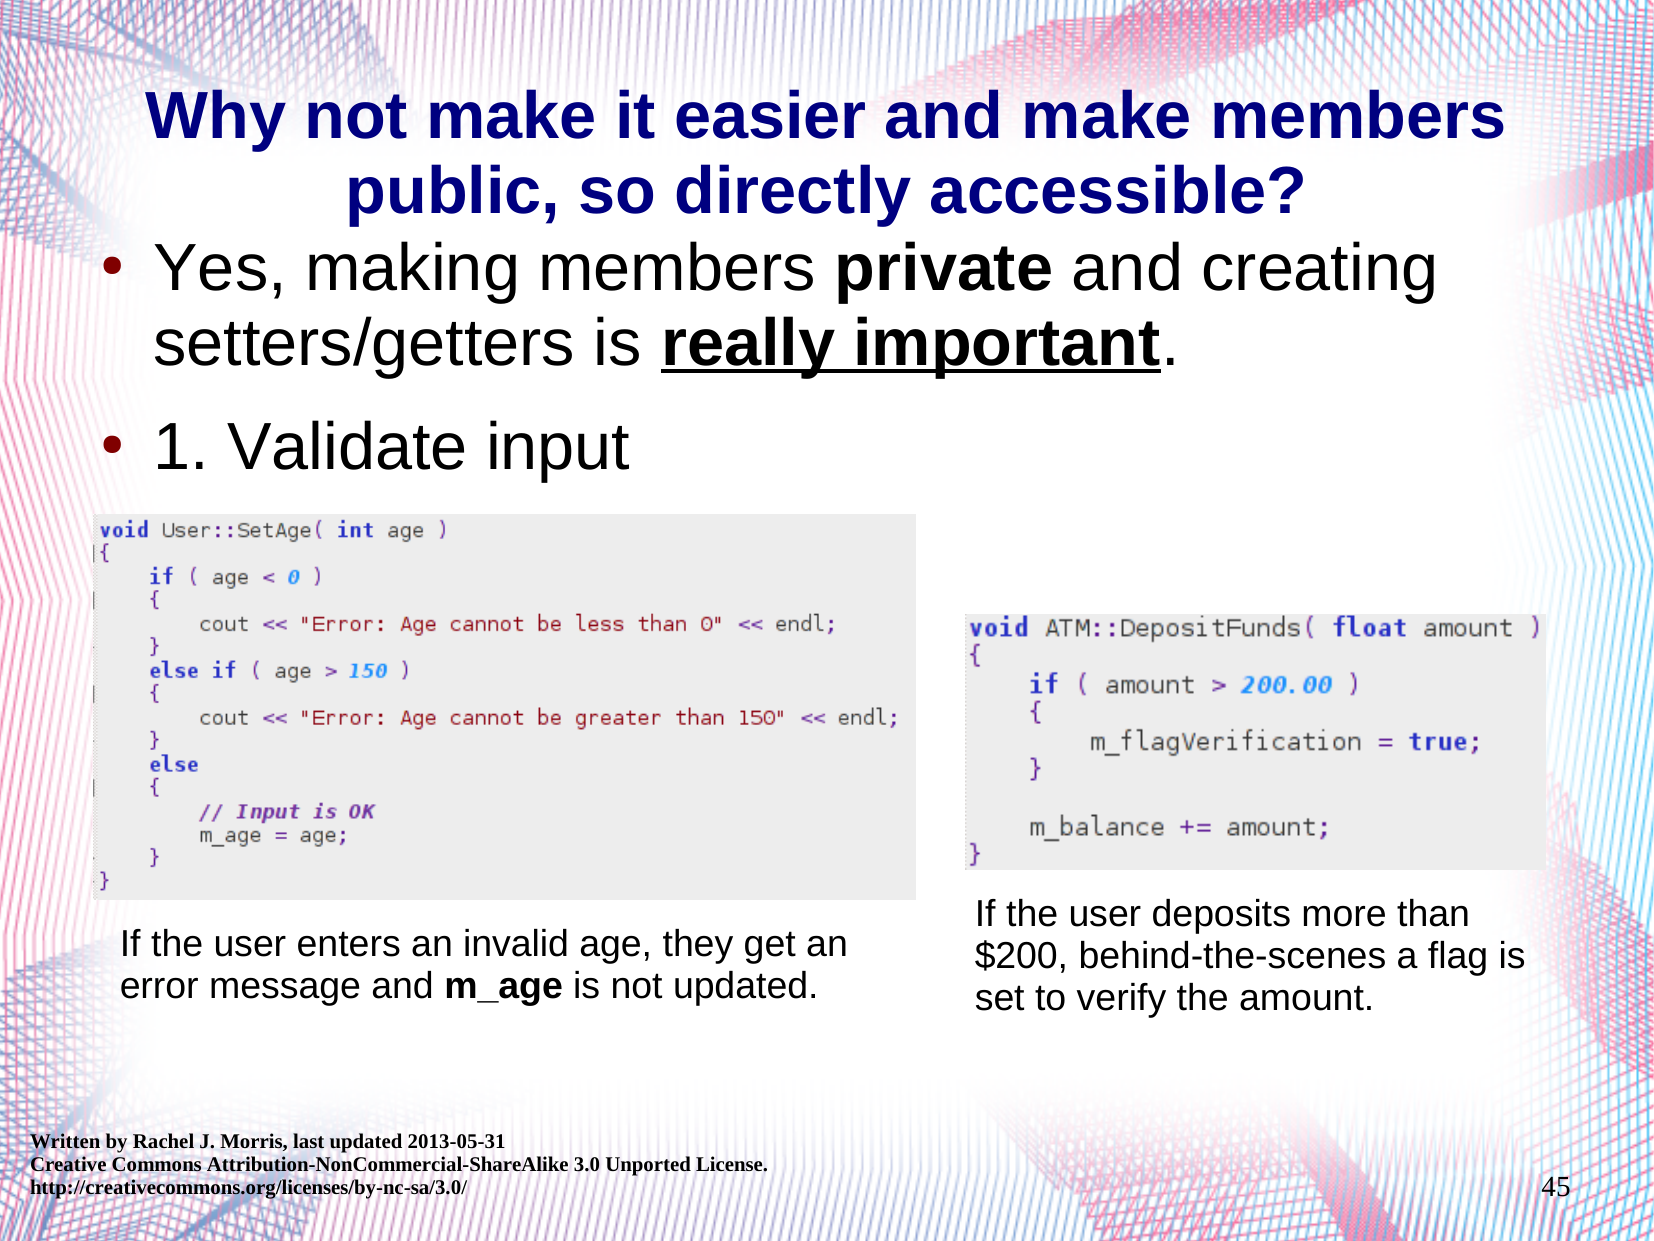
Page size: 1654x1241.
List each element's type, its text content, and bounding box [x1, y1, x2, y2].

text_box If the user enters an invalid age, they get an error message and m_age is not updated. [105, 915, 916, 1014]
list Yes, making members private and creating setters/getters is really important. 1. Validate input [82, 230, 1571, 496]
title Why not make it easier and make members public, so directly accessible? [82, 49, 1571, 230]
picture [0, 0, 1654, 1241]
text_box If the user deposits more than $200, behind-the-scenes a flag is set to verify the amount. [960, 885, 1546, 1026]
